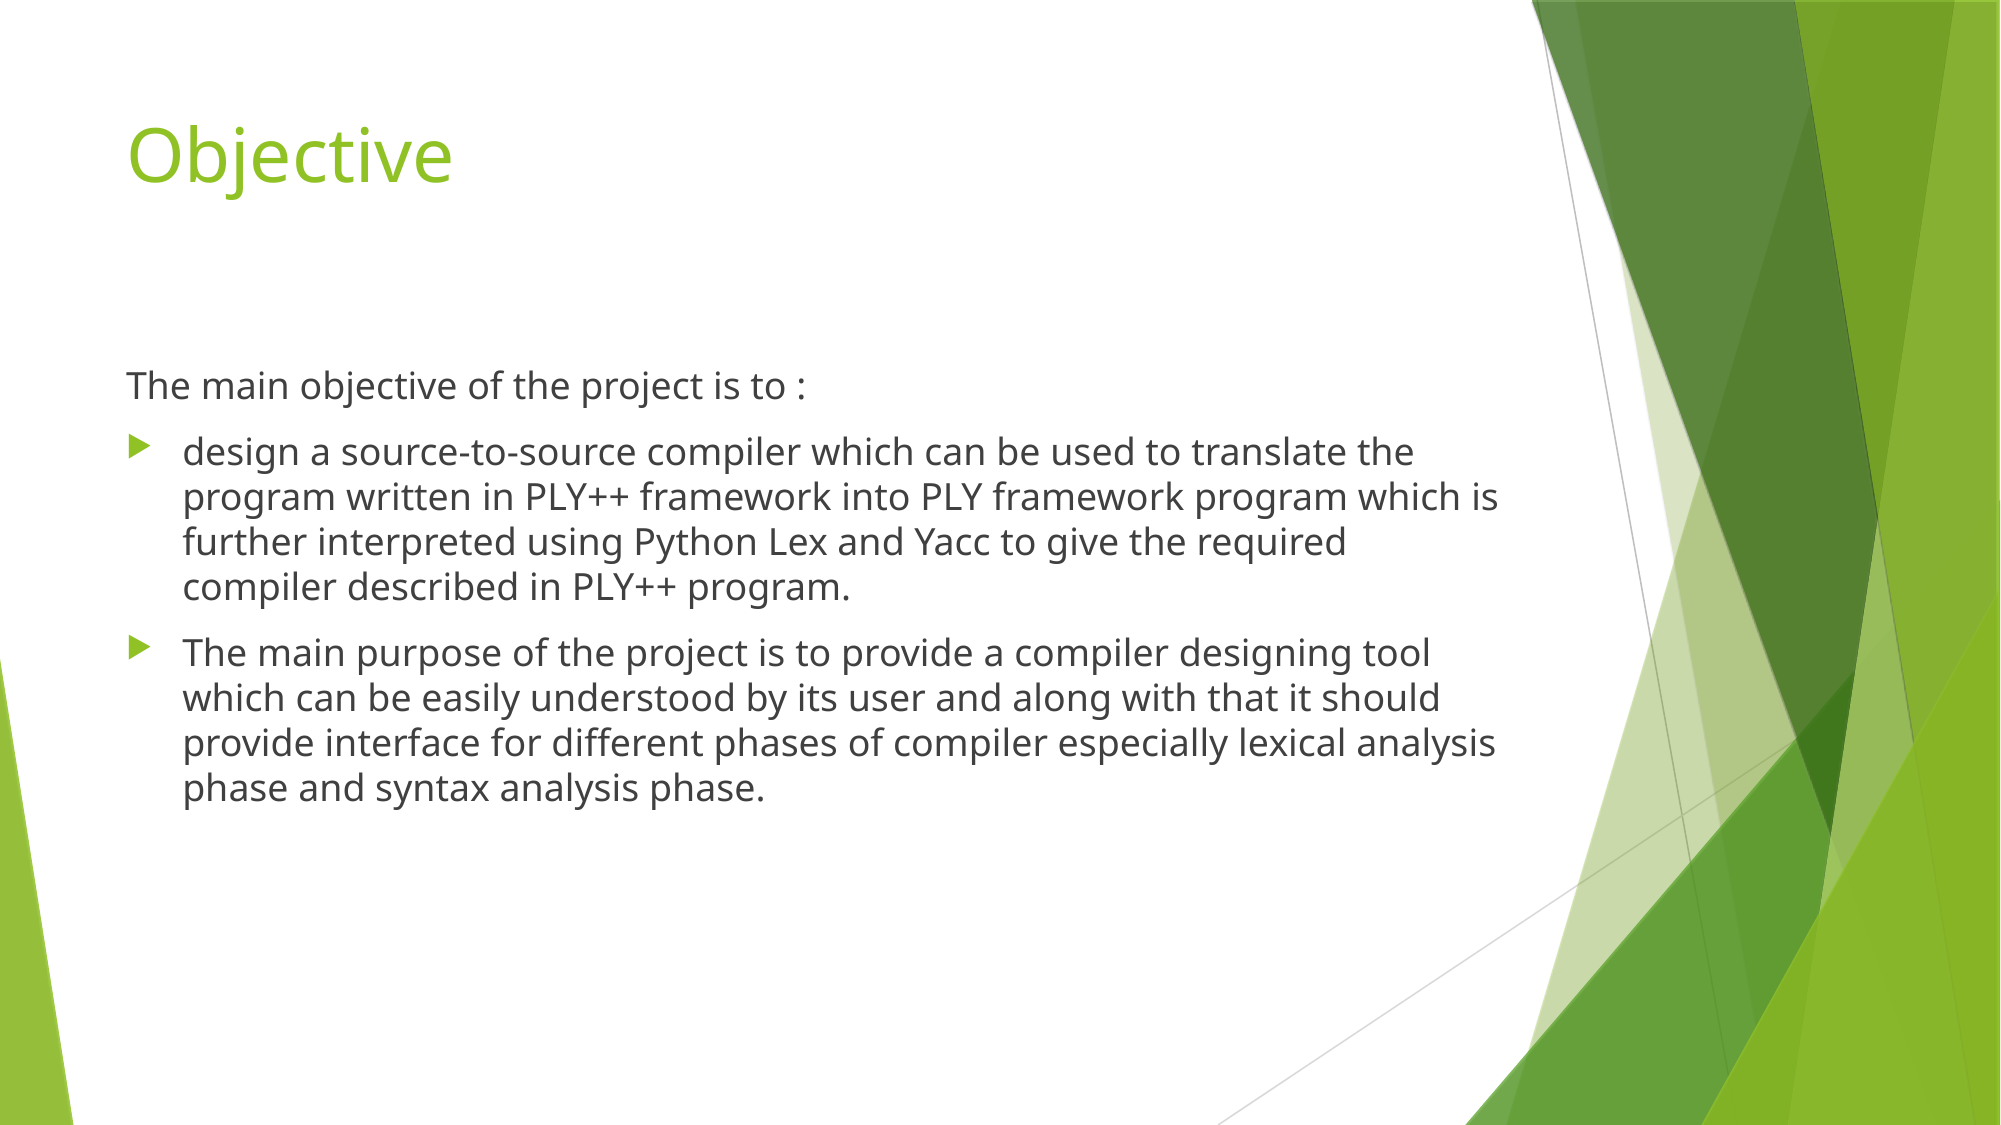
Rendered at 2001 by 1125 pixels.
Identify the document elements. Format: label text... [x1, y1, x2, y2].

list The main objective of the project is to : design a source-to-source compiler which can be used to translate the program written in PLY++ framework into PLY framework program which is further interpreted using Python Lex and Yacc to give the required compiler described in PLY++ program. The main purpose of the project is to provide a compiler designing tool which can be easily understood by its user and along with that it should provide interface for different phases of compiler especially lexical analysis phase and syntax analysis phase. [111, 354, 1522, 992]
title Objective [111, 99, 1522, 317]
